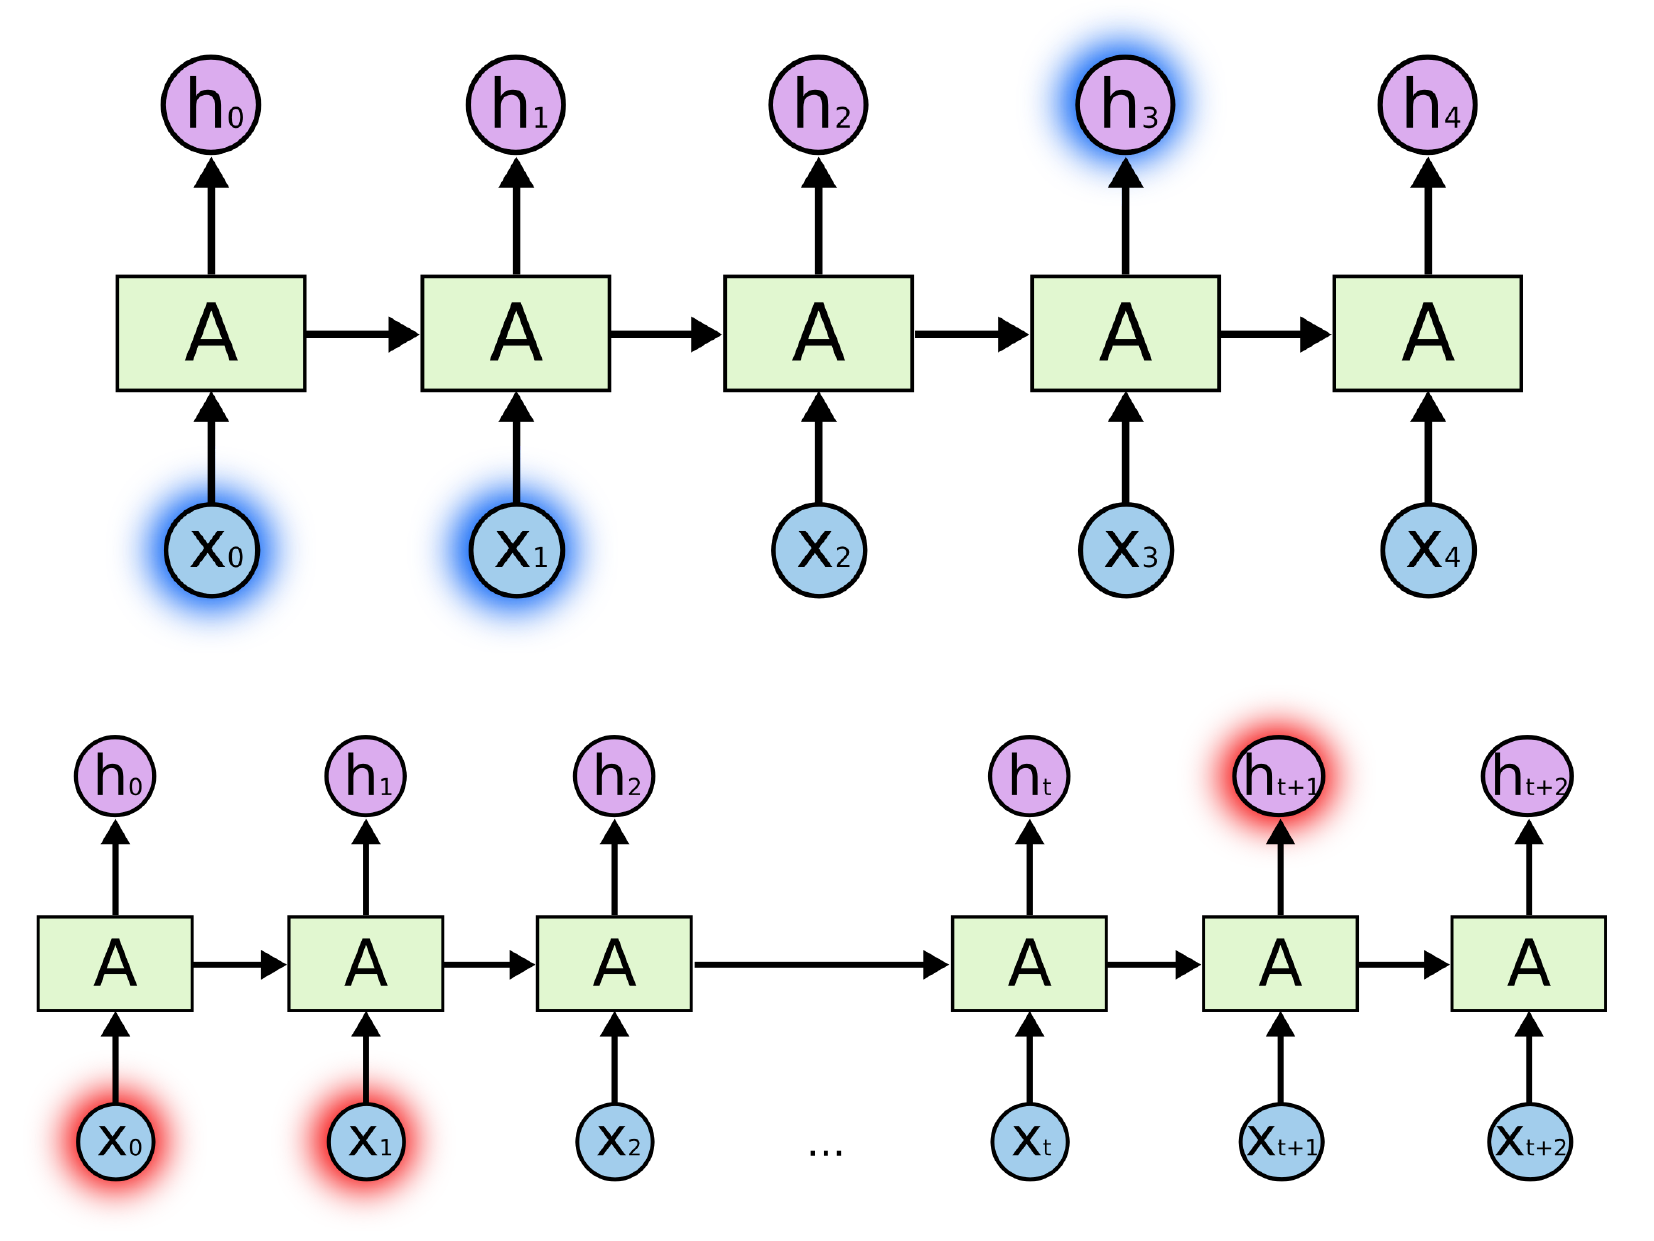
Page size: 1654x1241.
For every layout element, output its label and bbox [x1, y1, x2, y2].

picture [23, 685, 1607, 1231]
picture [106, 0, 1523, 653]
